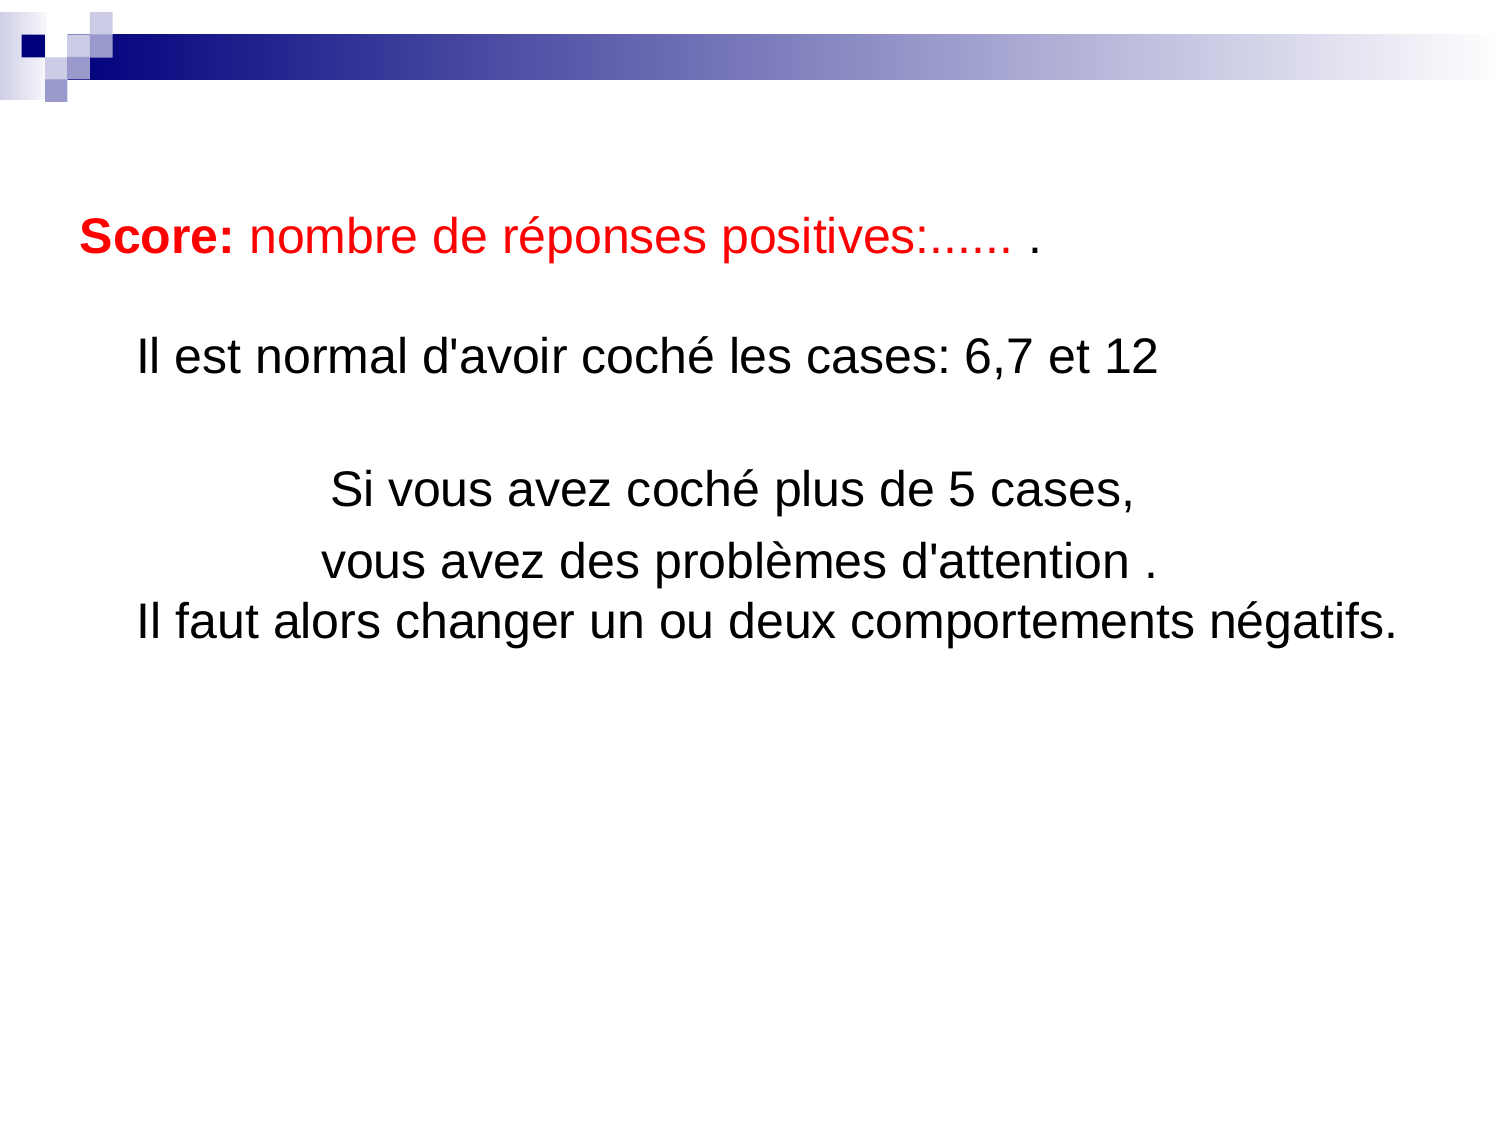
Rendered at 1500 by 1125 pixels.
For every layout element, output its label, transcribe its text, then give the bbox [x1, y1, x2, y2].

list Score: nombre de réponses positives:...... . Il est normal d'avoir coché les cases: 6,7 et 12 Si vous avez coché plus de 5 cases, vous avez des problèmes d'attention . Il faut alors changer un ou deux comportements négatifs. [64, 196, 1415, 987]
